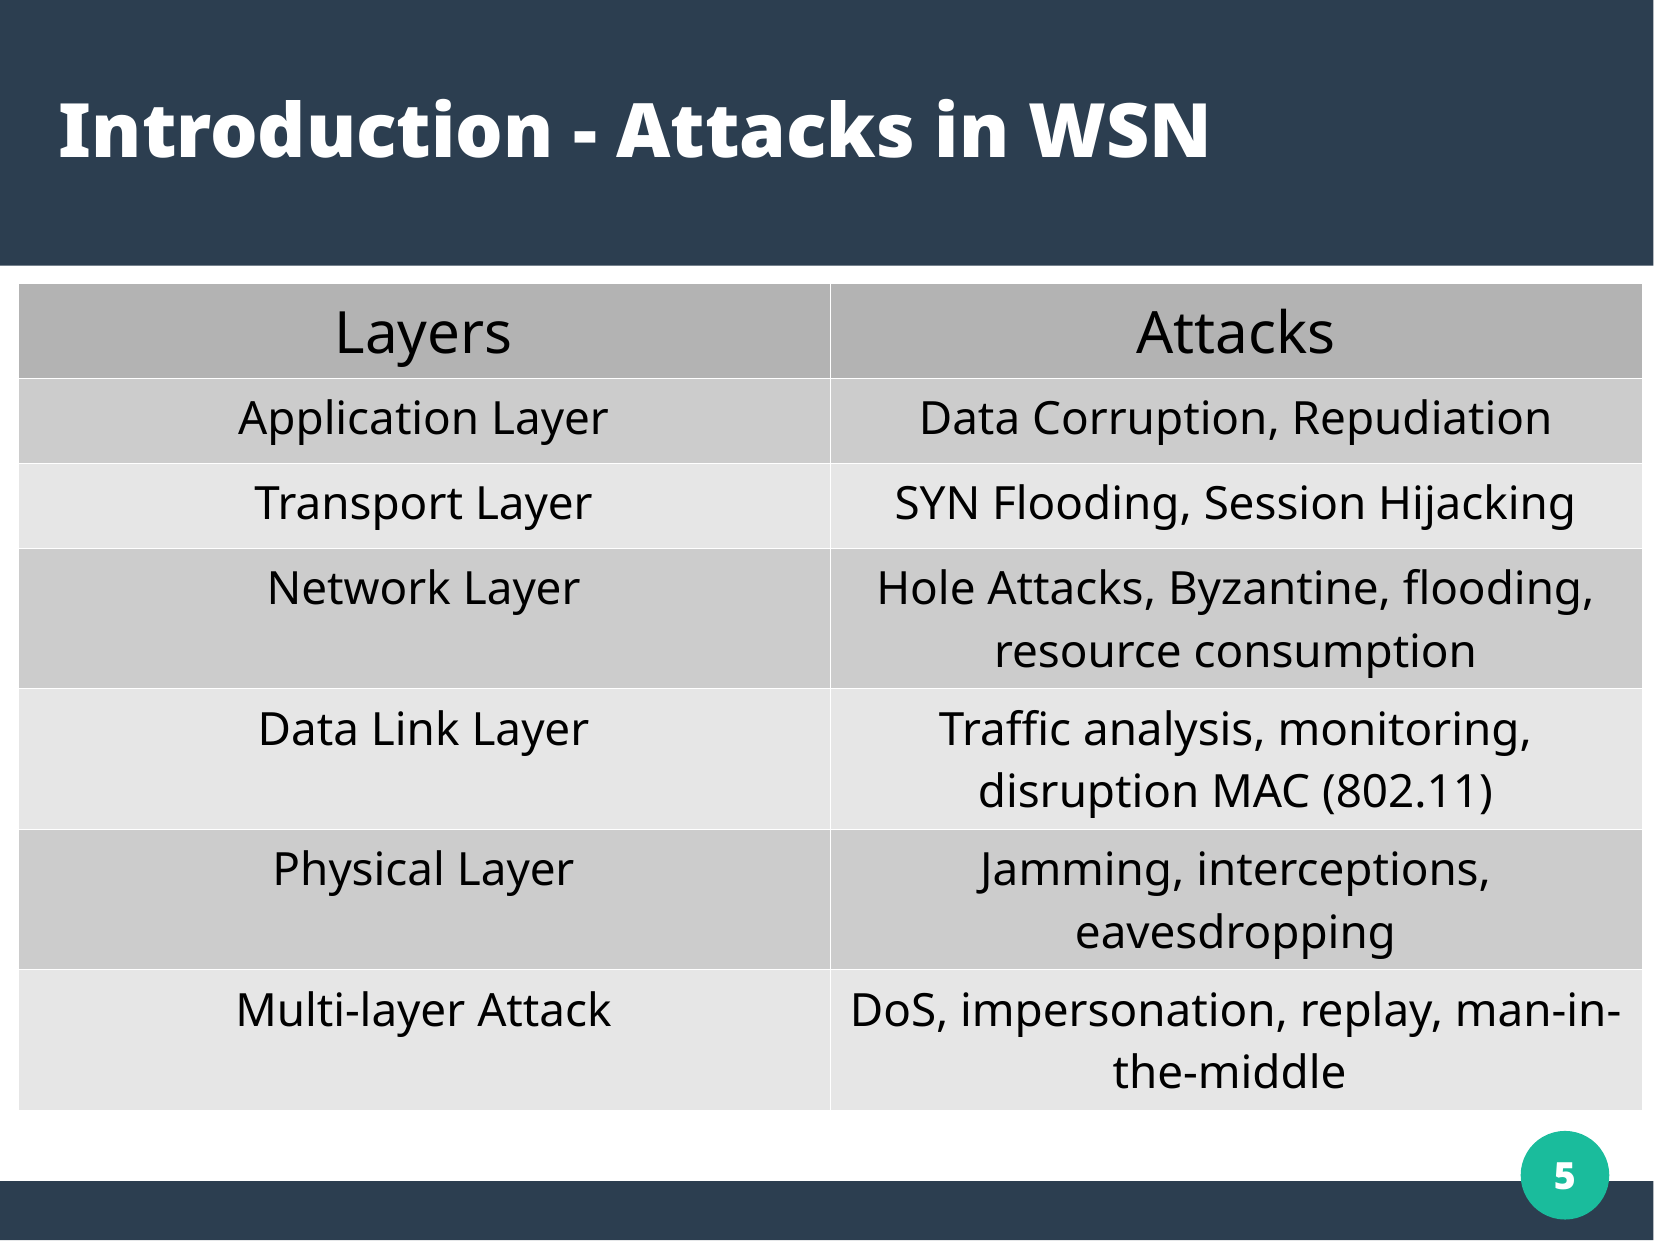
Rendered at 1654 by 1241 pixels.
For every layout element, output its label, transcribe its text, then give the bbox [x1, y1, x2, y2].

table_cell Network Layer [19, 549, 830, 688]
table_cell Traffic analysis, monitoring, disruption MAC (802.11) [831, 689, 1642, 829]
table_cell DoS, impersonation, replay, man-in-the-middle [831, 970, 1642, 1110]
table_cell Multi-layer Attack [19, 970, 830, 1110]
table_cell Data Corruption, Repudiation [831, 379, 1642, 463]
table_cell Application Layer [19, 379, 830, 463]
table_cell Hole Attacks, Byzantine, flooding, resource consumption [831, 549, 1642, 688]
table_cell SYN Flooding, Session Hijacking [831, 464, 1642, 548]
table_cell Data Link Layer [19, 689, 830, 829]
table_cell Jamming, interceptions, eavesdropping [831, 830, 1642, 969]
title Introduction - Attacks in WSN [59, 49, 1595, 207]
table_cell Physical Layer [19, 830, 830, 969]
table_cell Transport Layer [19, 464, 830, 548]
table_header Attacks [831, 284, 1642, 378]
table_header Layers [19, 284, 830, 378]
